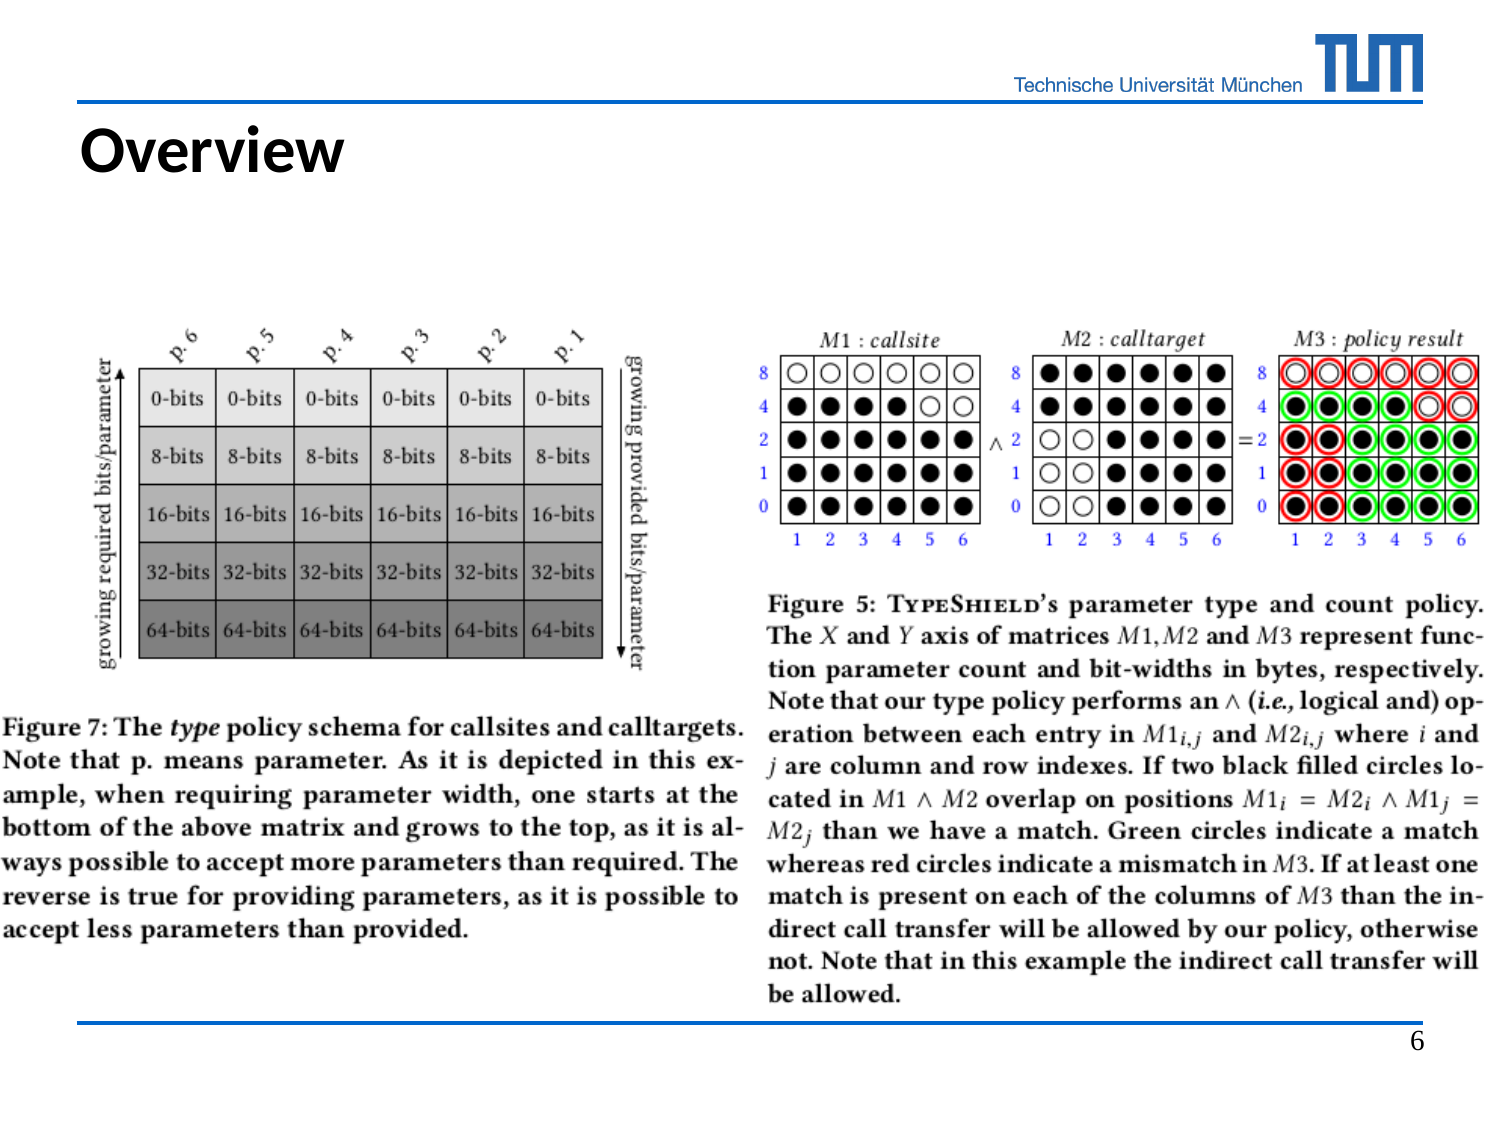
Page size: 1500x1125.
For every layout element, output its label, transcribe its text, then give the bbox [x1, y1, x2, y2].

title Overview [80, 112, 1419, 200]
picture [0, 290, 1496, 1013]
picture [1014, 34, 1423, 92]
